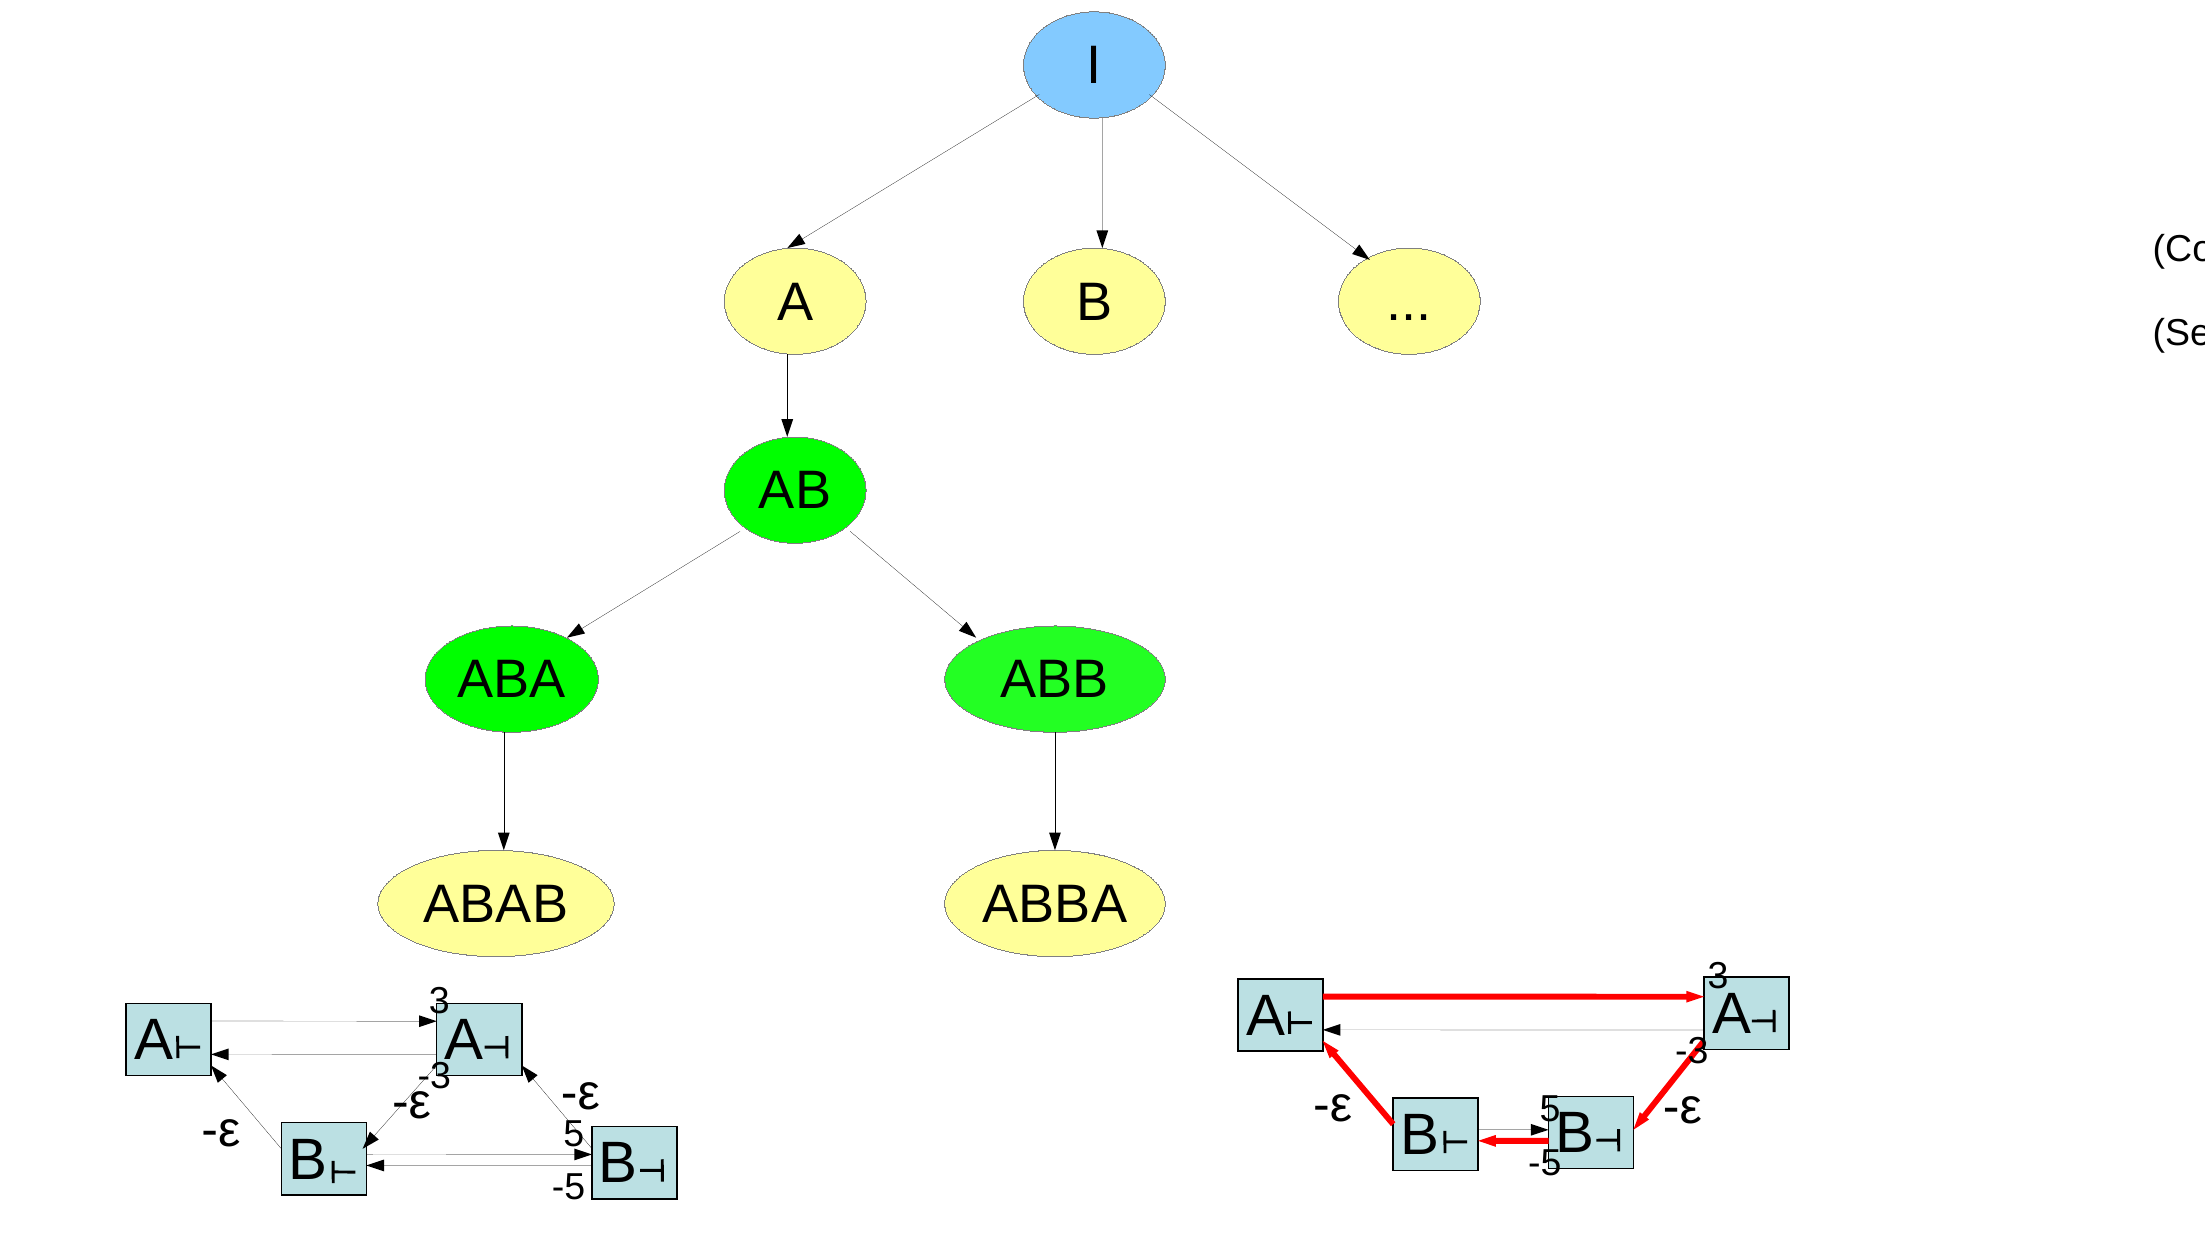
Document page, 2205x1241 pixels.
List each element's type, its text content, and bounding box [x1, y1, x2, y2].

text_box ... [1338, 248, 1481, 355]
text_box A [1703, 977, 1789, 1050]
text_box B [592, 1126, 678, 1199]
text_box B [1548, 1096, 1634, 1169]
text_box -ε [1662, 1077, 1715, 1135]
text_box B [281, 1122, 367, 1195]
text_box A [125, 1003, 212, 1076]
text_box ABA [425, 625, 599, 733]
text_box B [1023, 248, 1166, 355]
text_box A [436, 1003, 522, 1076]
text_box A [1237, 978, 1323, 1052]
text_box A [436, 1065, 445, 1072]
text_box B [1548, 1161, 1556, 1169]
text_box -ε [560, 1063, 613, 1121]
text_box ABBA [944, 850, 1166, 957]
text_box A [436, 1003, 444, 1011]
text_box -ε [201, 1100, 254, 1158]
text_box -ε [392, 1072, 445, 1130]
text_box ABB [944, 625, 1166, 733]
text_box B [1548, 1107, 1555, 1119]
text_box B [1393, 1098, 1479, 1171]
text_box -ε [1313, 1076, 1366, 1133]
text_box AB [724, 437, 867, 544]
text_box (Coles, Fox, Long and Smith, AAAI 2008); (See also Halsey, Fox and Long, ECAI 2004) [2152, 142, 2205, 437]
text_box ABAB [377, 850, 615, 957]
text_box I [1023, 11, 1166, 119]
text_box A [724, 248, 867, 355]
